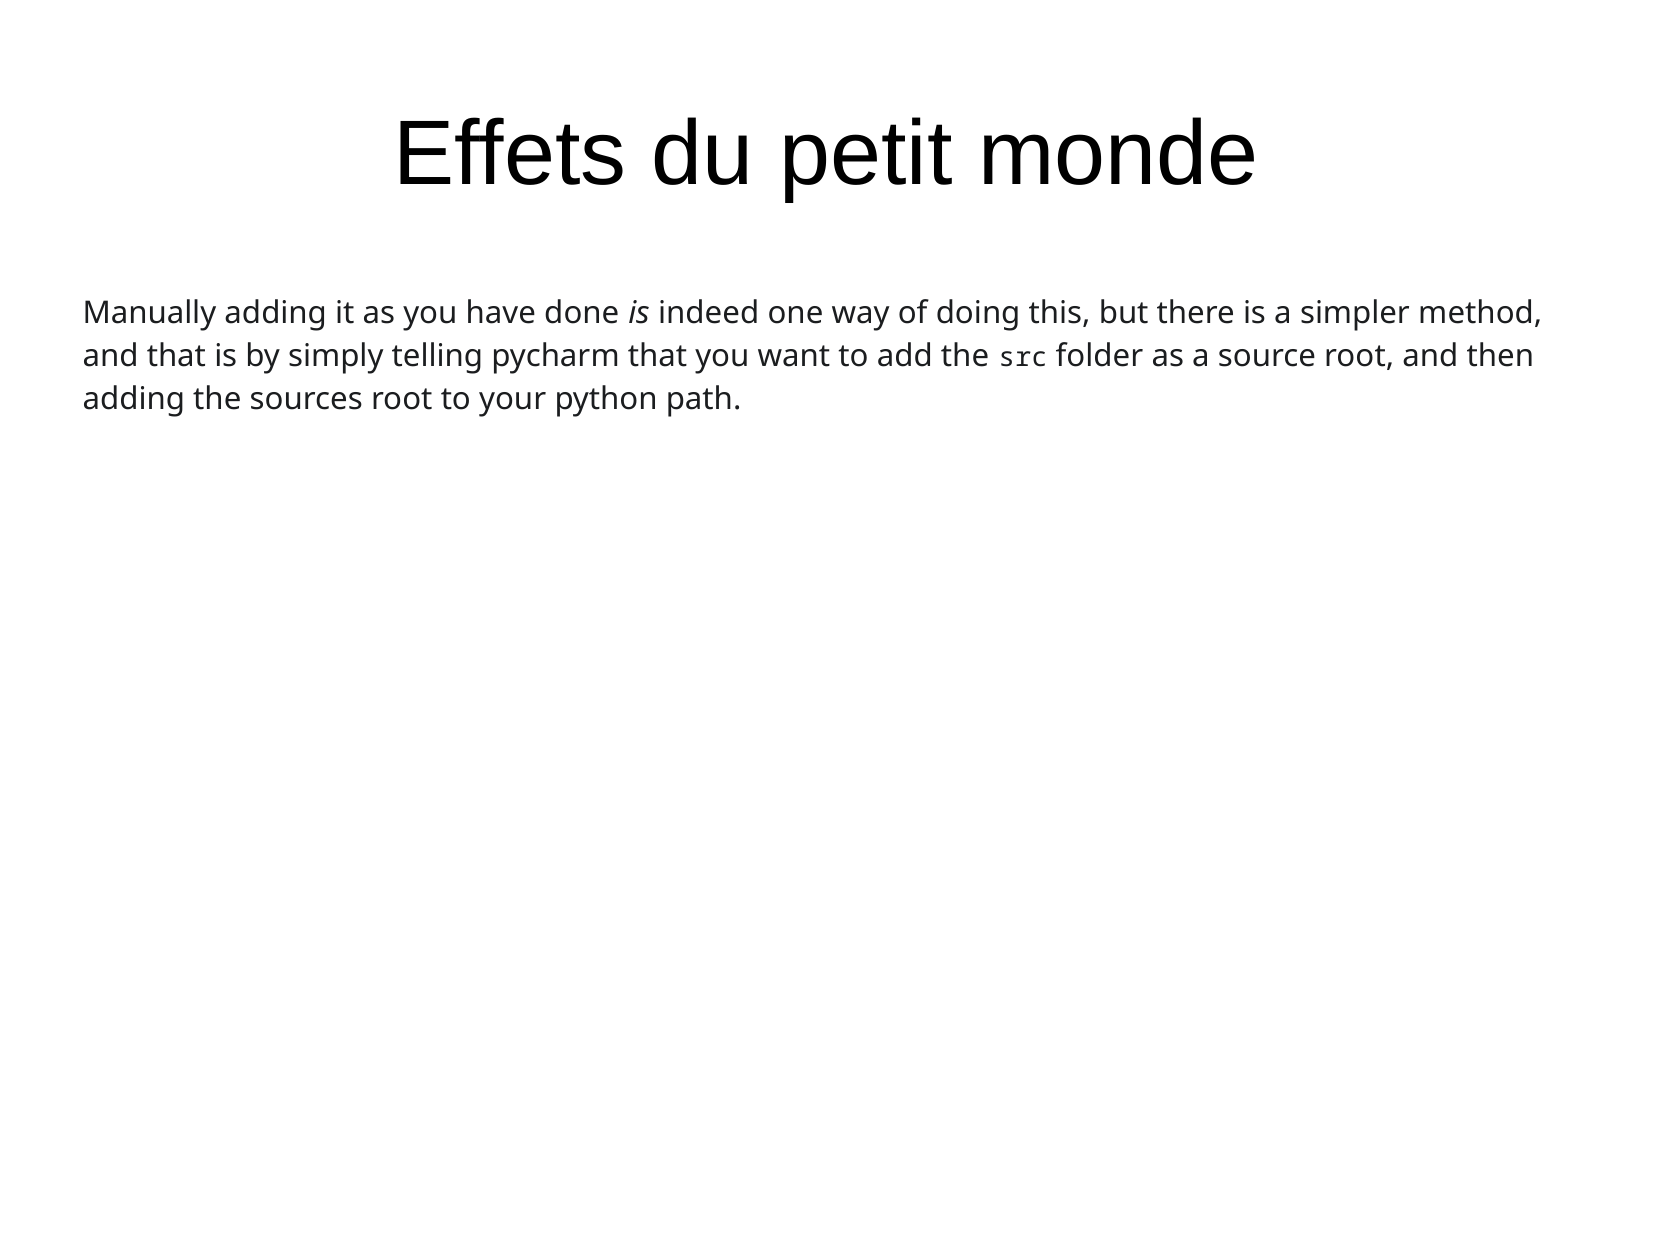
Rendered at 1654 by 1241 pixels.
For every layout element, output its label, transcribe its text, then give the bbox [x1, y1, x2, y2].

list Manually adding it as you have done is indeed one way of doing this, but there is a simpler method, and that is by simply telling pycharm that you want to add the src folder as a source root, and then adding the sources root to your python path. [82, 290, 1571, 1010]
title Effets du petit monde [82, 49, 1571, 257]
